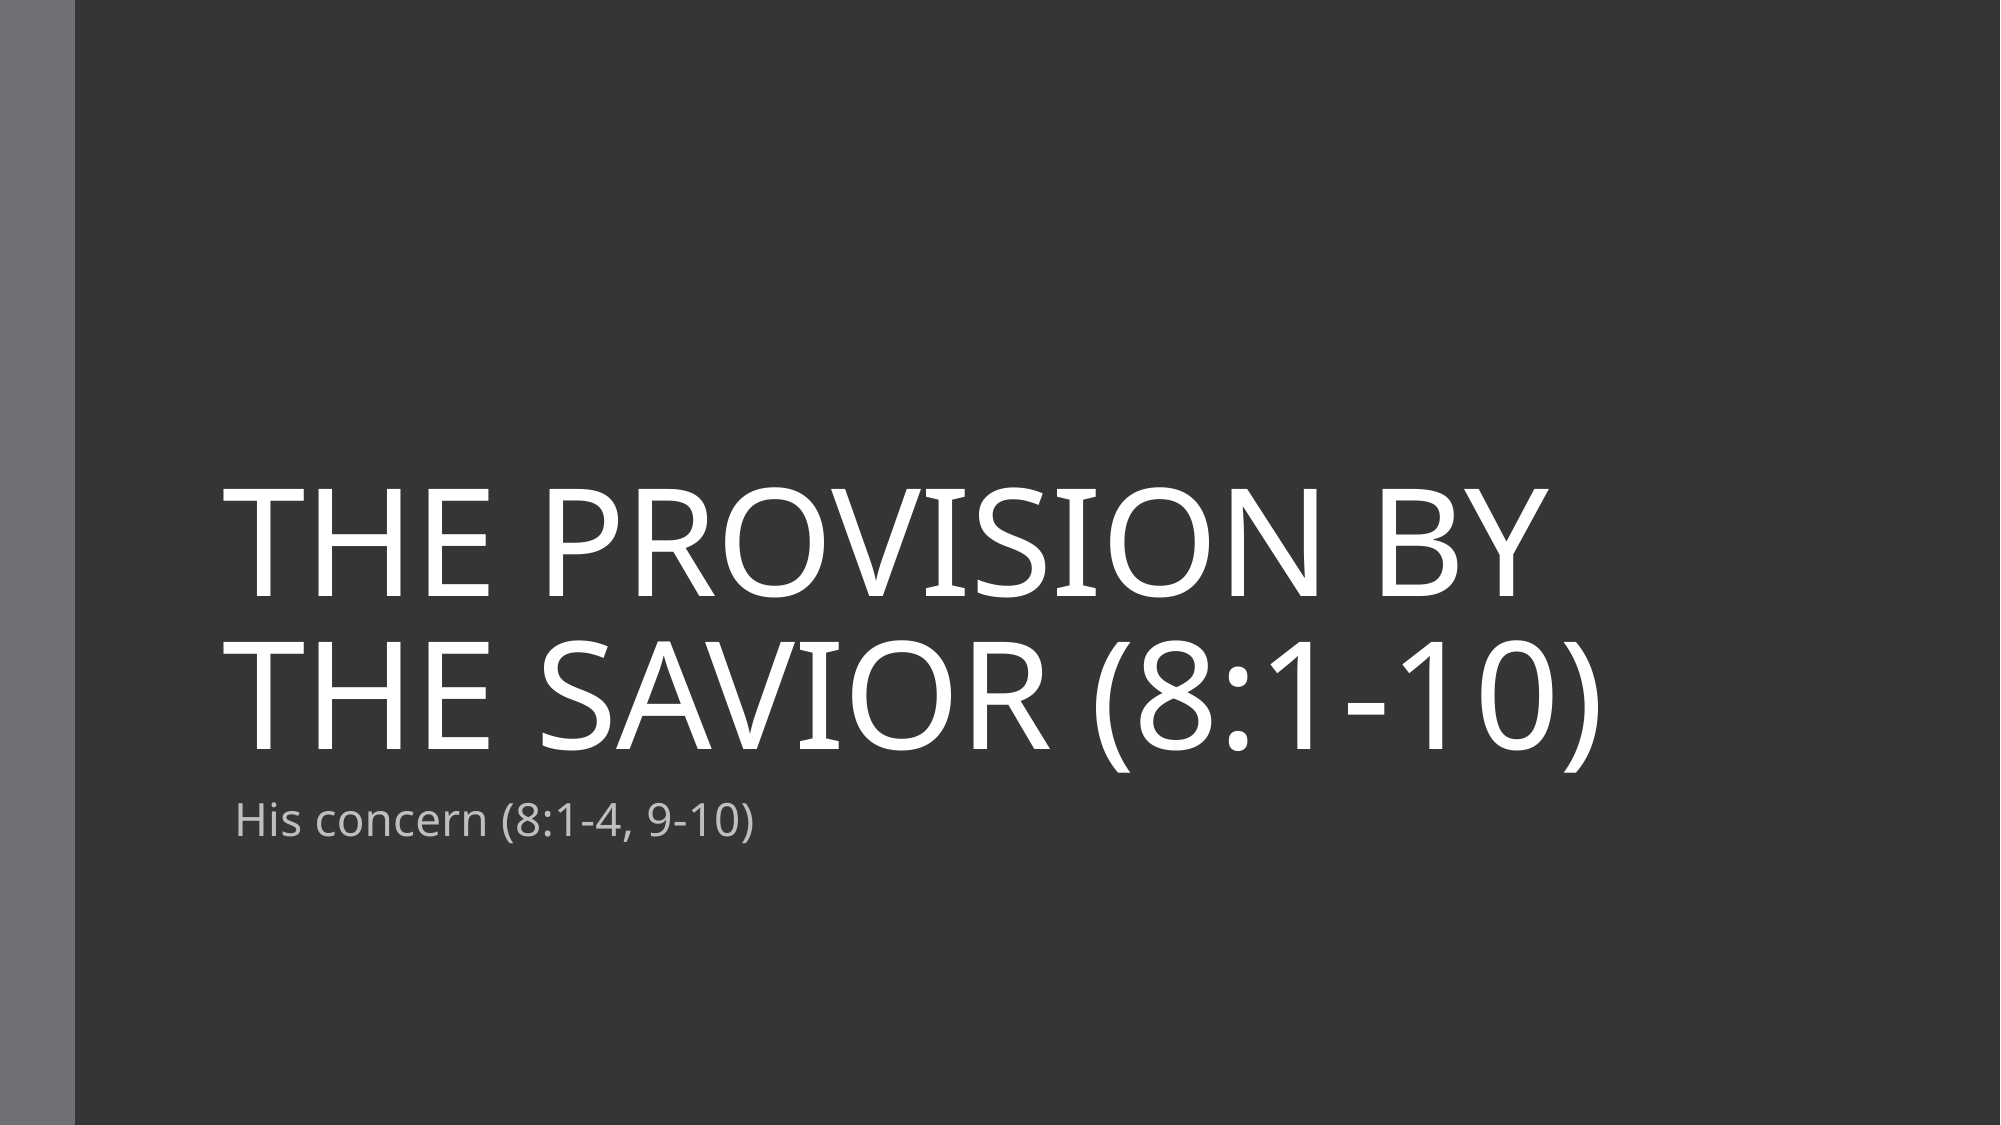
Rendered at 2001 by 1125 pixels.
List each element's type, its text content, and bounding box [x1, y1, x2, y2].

title THE PROVISION BY THE SAVIOR (8:1-10) [206, 124, 1752, 787]
subtitle His concern (8:1-4, 9-10) [206, 787, 1752, 1066]
